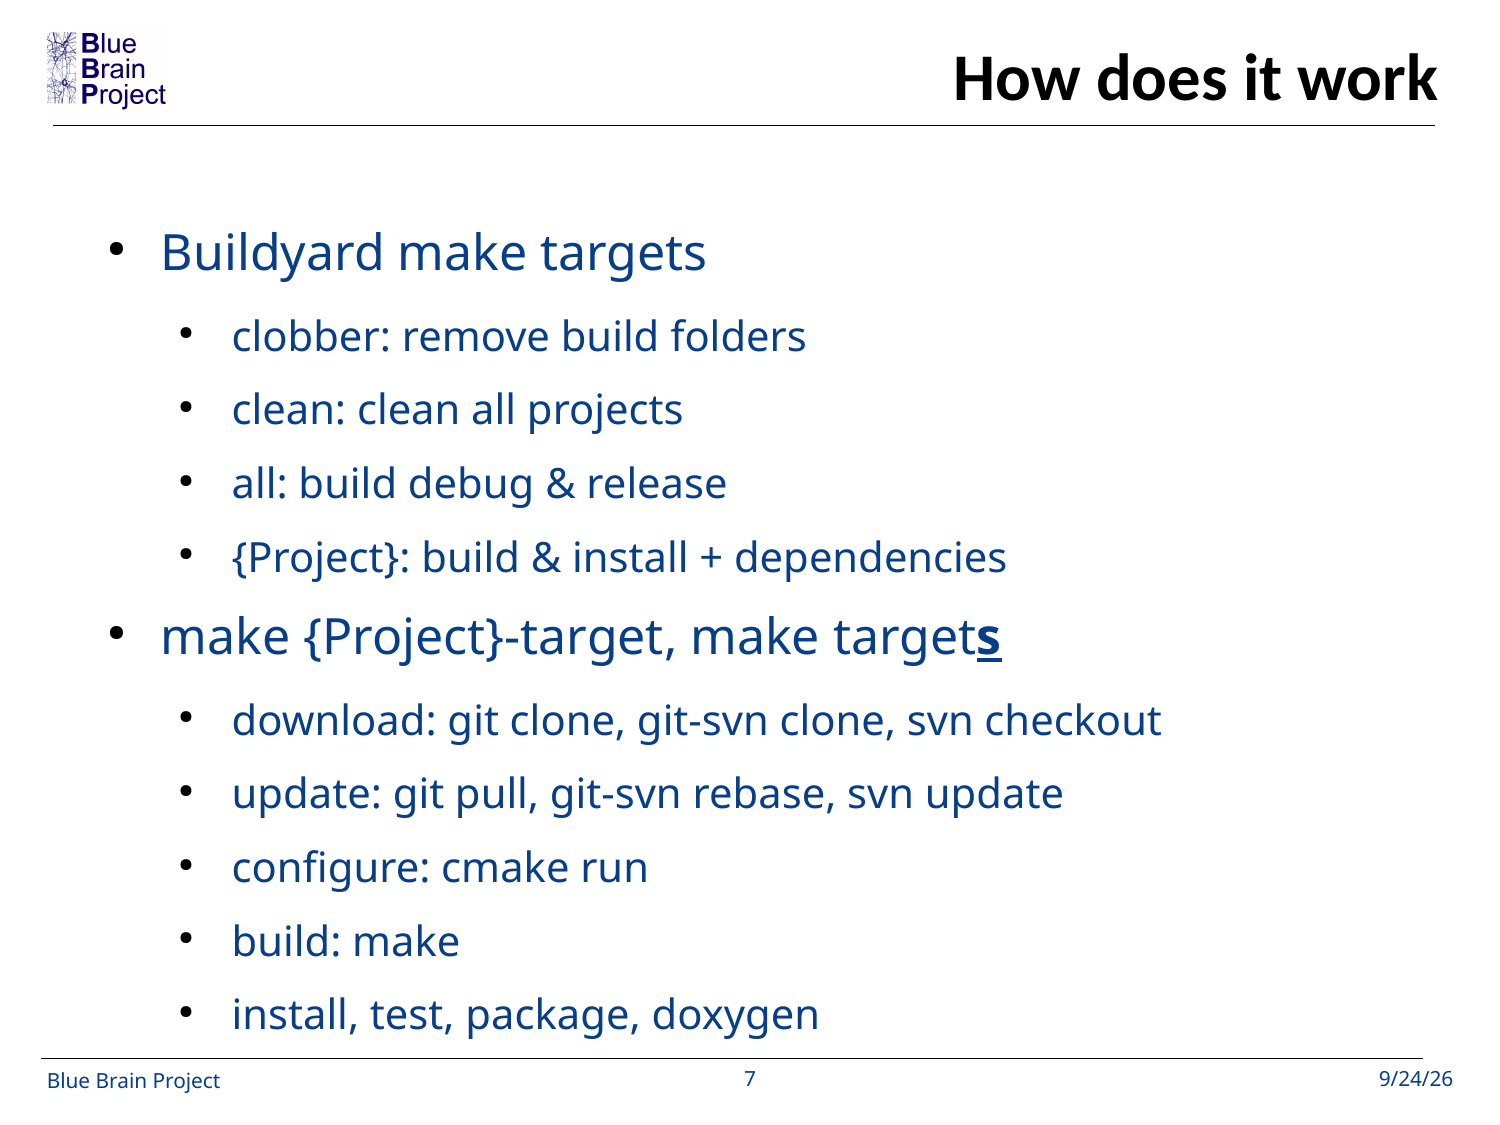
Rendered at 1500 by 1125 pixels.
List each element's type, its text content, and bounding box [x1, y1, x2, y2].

footer Blue Brain Project [31, 1050, 583, 1111]
slide_number <number> [583, 1050, 917, 1111]
title How does it work [104, 22, 1455, 126]
list Buildyard make targets clobber: remove build folders clean: clean all projects all: build debug & release {Project}: build & install + dependencies make {Project}-target, make targets download: git clone, git-svn clone, svn checkout update: git pull, git-svn rebase, svn update configure: cmake run build: make install, test, package, doxygen [75, 212, 1426, 1013]
slide_number 6/12/12 [917, 1050, 1469, 1111]
picture [47, 29, 104, 114]
